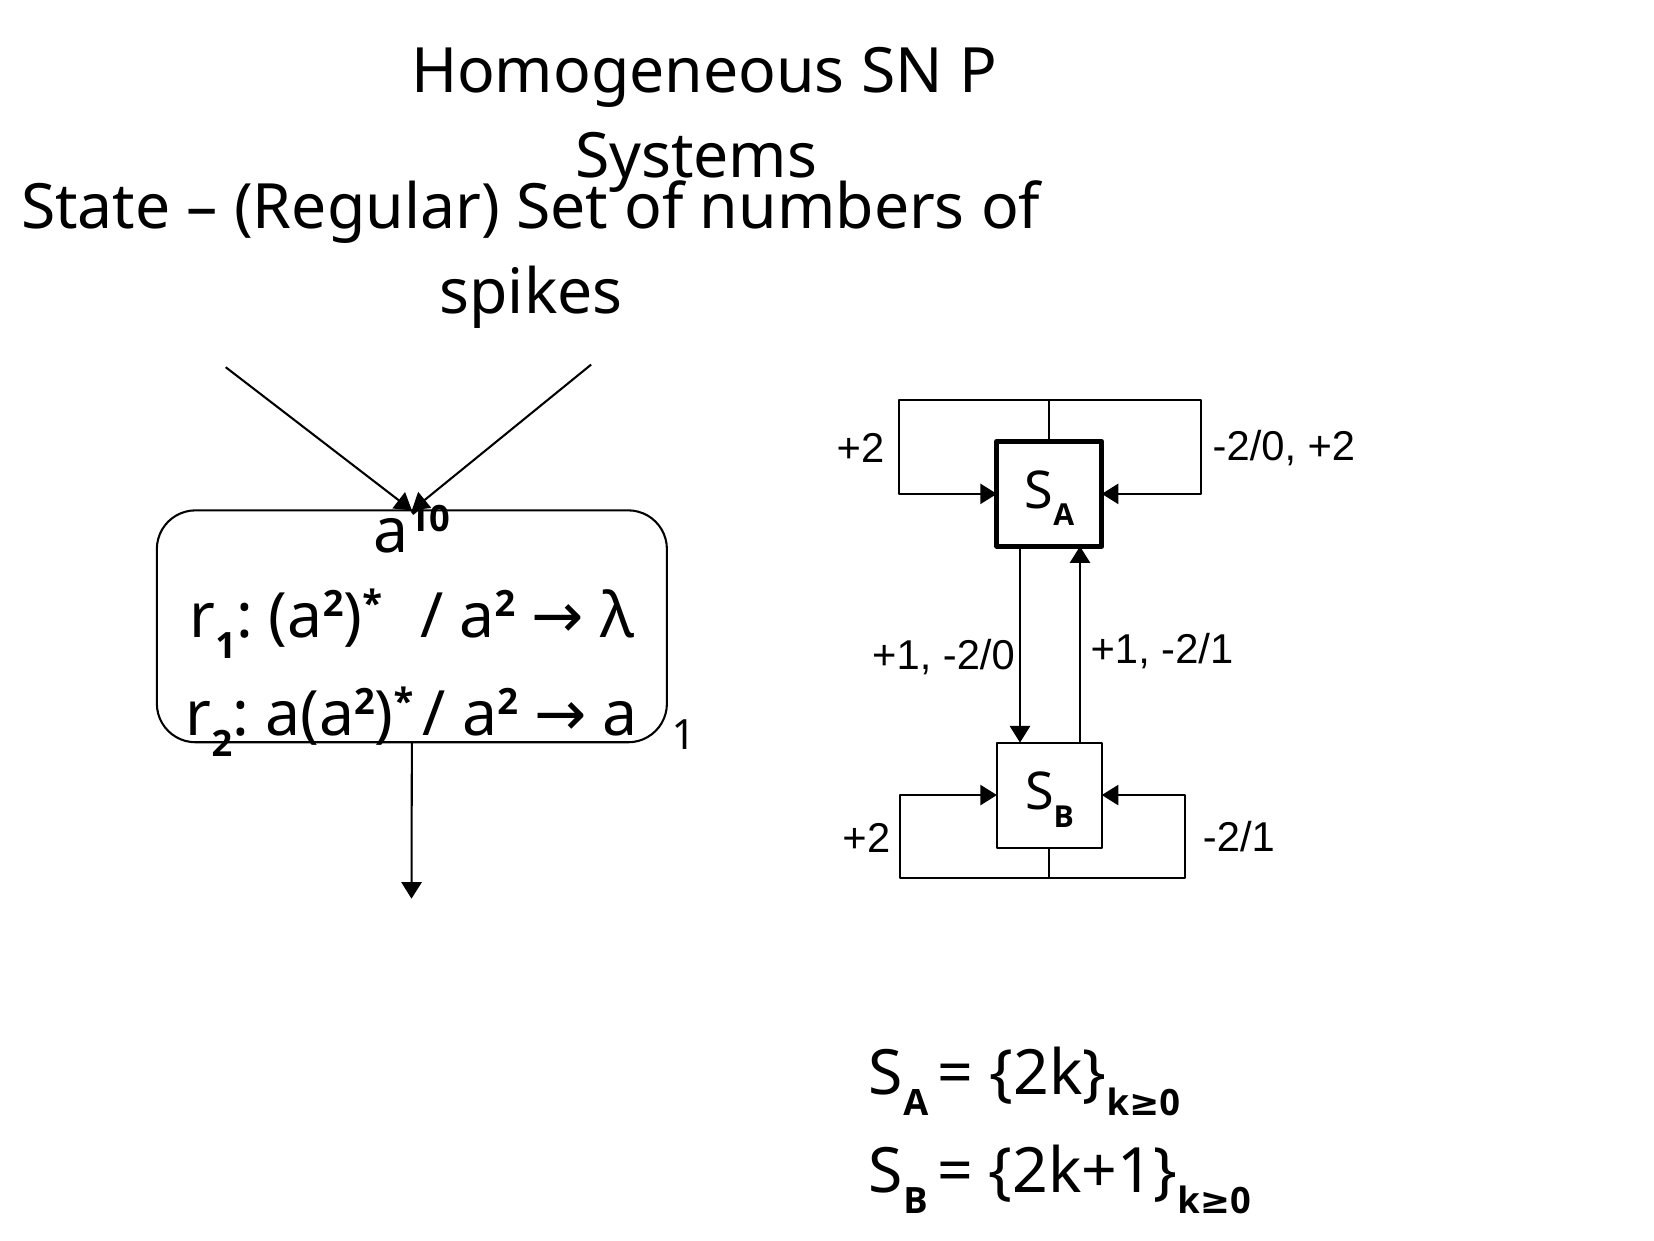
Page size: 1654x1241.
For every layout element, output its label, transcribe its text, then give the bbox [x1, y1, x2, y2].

text_box State – (Regular) Set of numbers of spikes [6, 154, 1252, 232]
text_box 1 [656, 697, 710, 755]
text_box Homogeneous SN P Systems [396, 18, 1251, 96]
text_box +1, -2/0 [857, 623, 1042, 686]
text_box +2 [821, 417, 900, 479]
text_box SB [996, 742, 1102, 848]
text_box +1, -2/1 [1075, 618, 1261, 680]
text_box a10 r1: (a2)* / a2 → λ r2: a(a2)* / a2 → a [156, 510, 667, 743]
text_box +2 [827, 807, 906, 869]
text_box SA [996, 441, 1102, 547]
text_box SA = {2k}k≥0 SB = {2k+1}k≥0 [854, 1020, 1276, 1191]
text_box -2/1 [1188, 805, 1290, 868]
text_box -2/0, +2 [1197, 415, 1371, 477]
